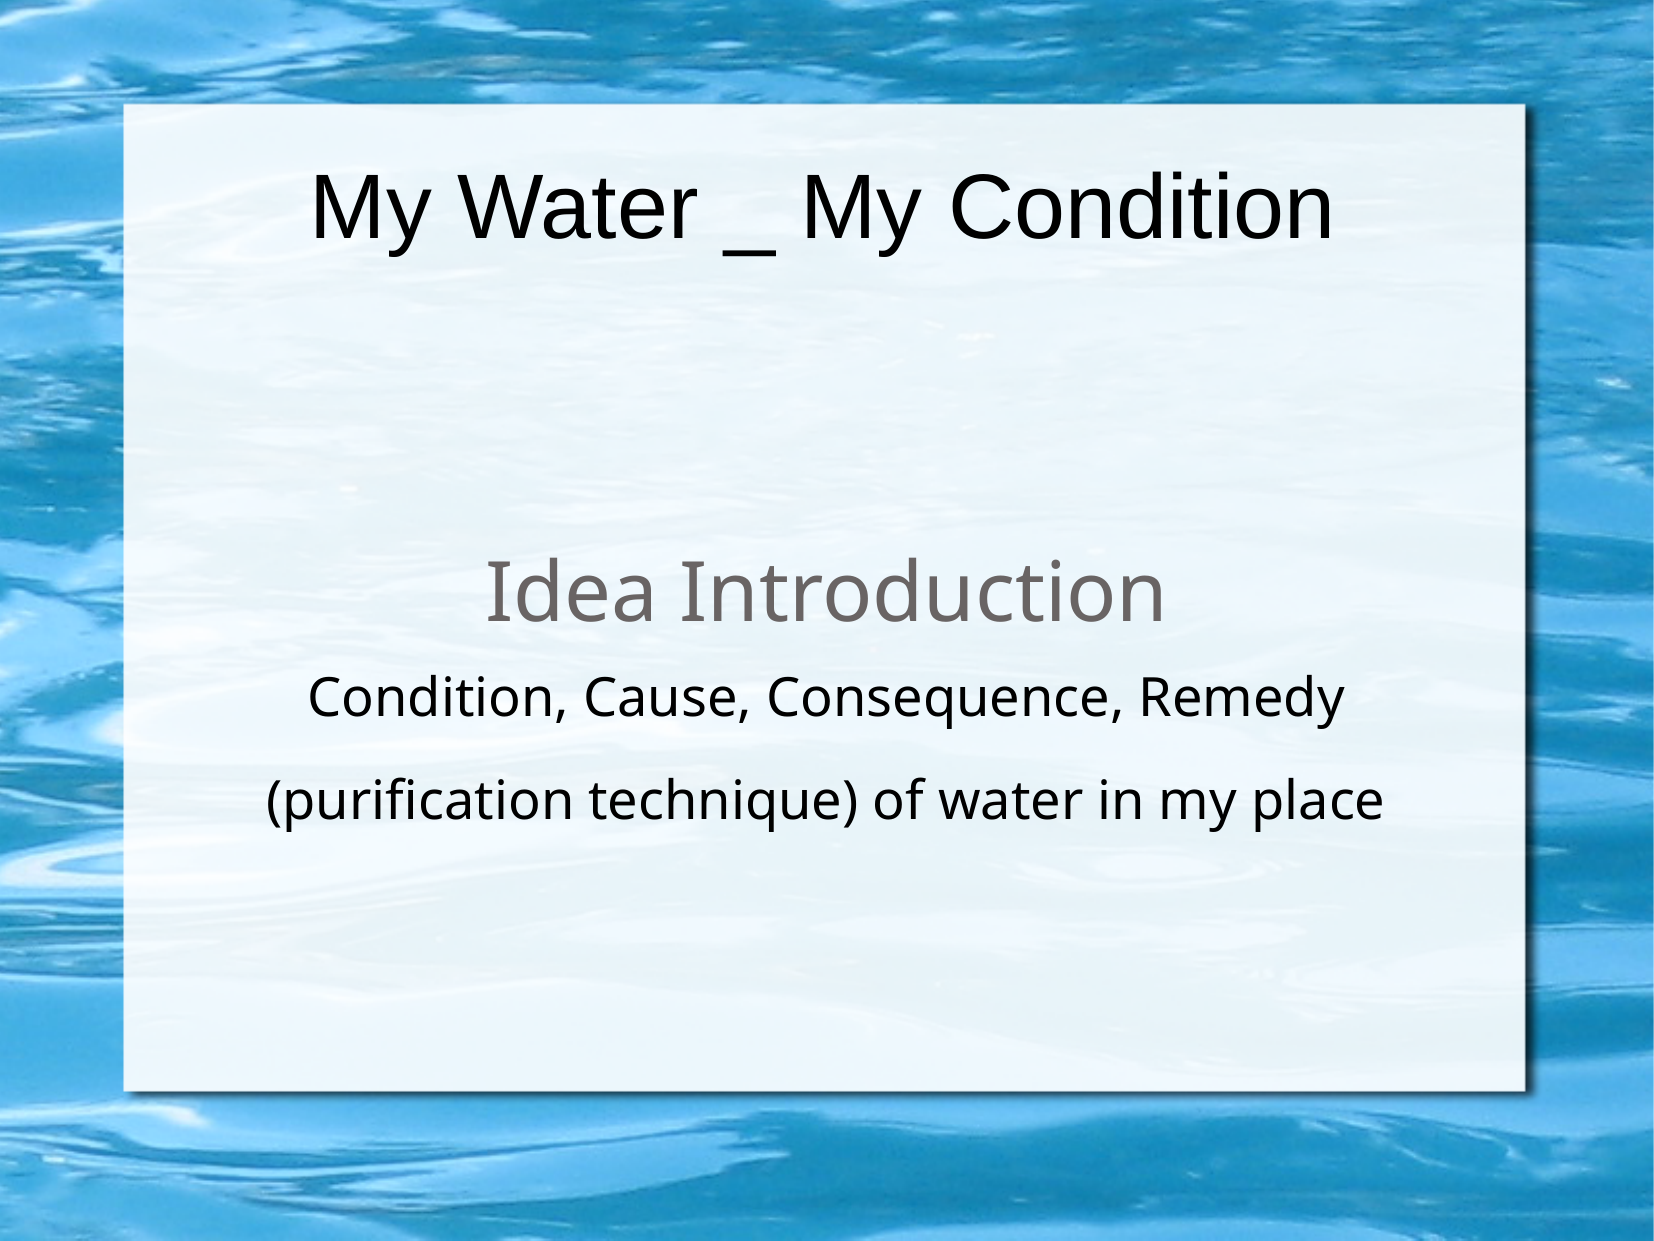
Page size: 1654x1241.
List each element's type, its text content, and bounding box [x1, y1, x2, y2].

picture [0, 0, 1654, 1241]
title My Water _ My Condition [147, 98, 1506, 315]
subtitle Idea Introduction Condition, Cause, Consequence, Remedy (purification technique) of water in my place [147, 324, 1506, 1045]
